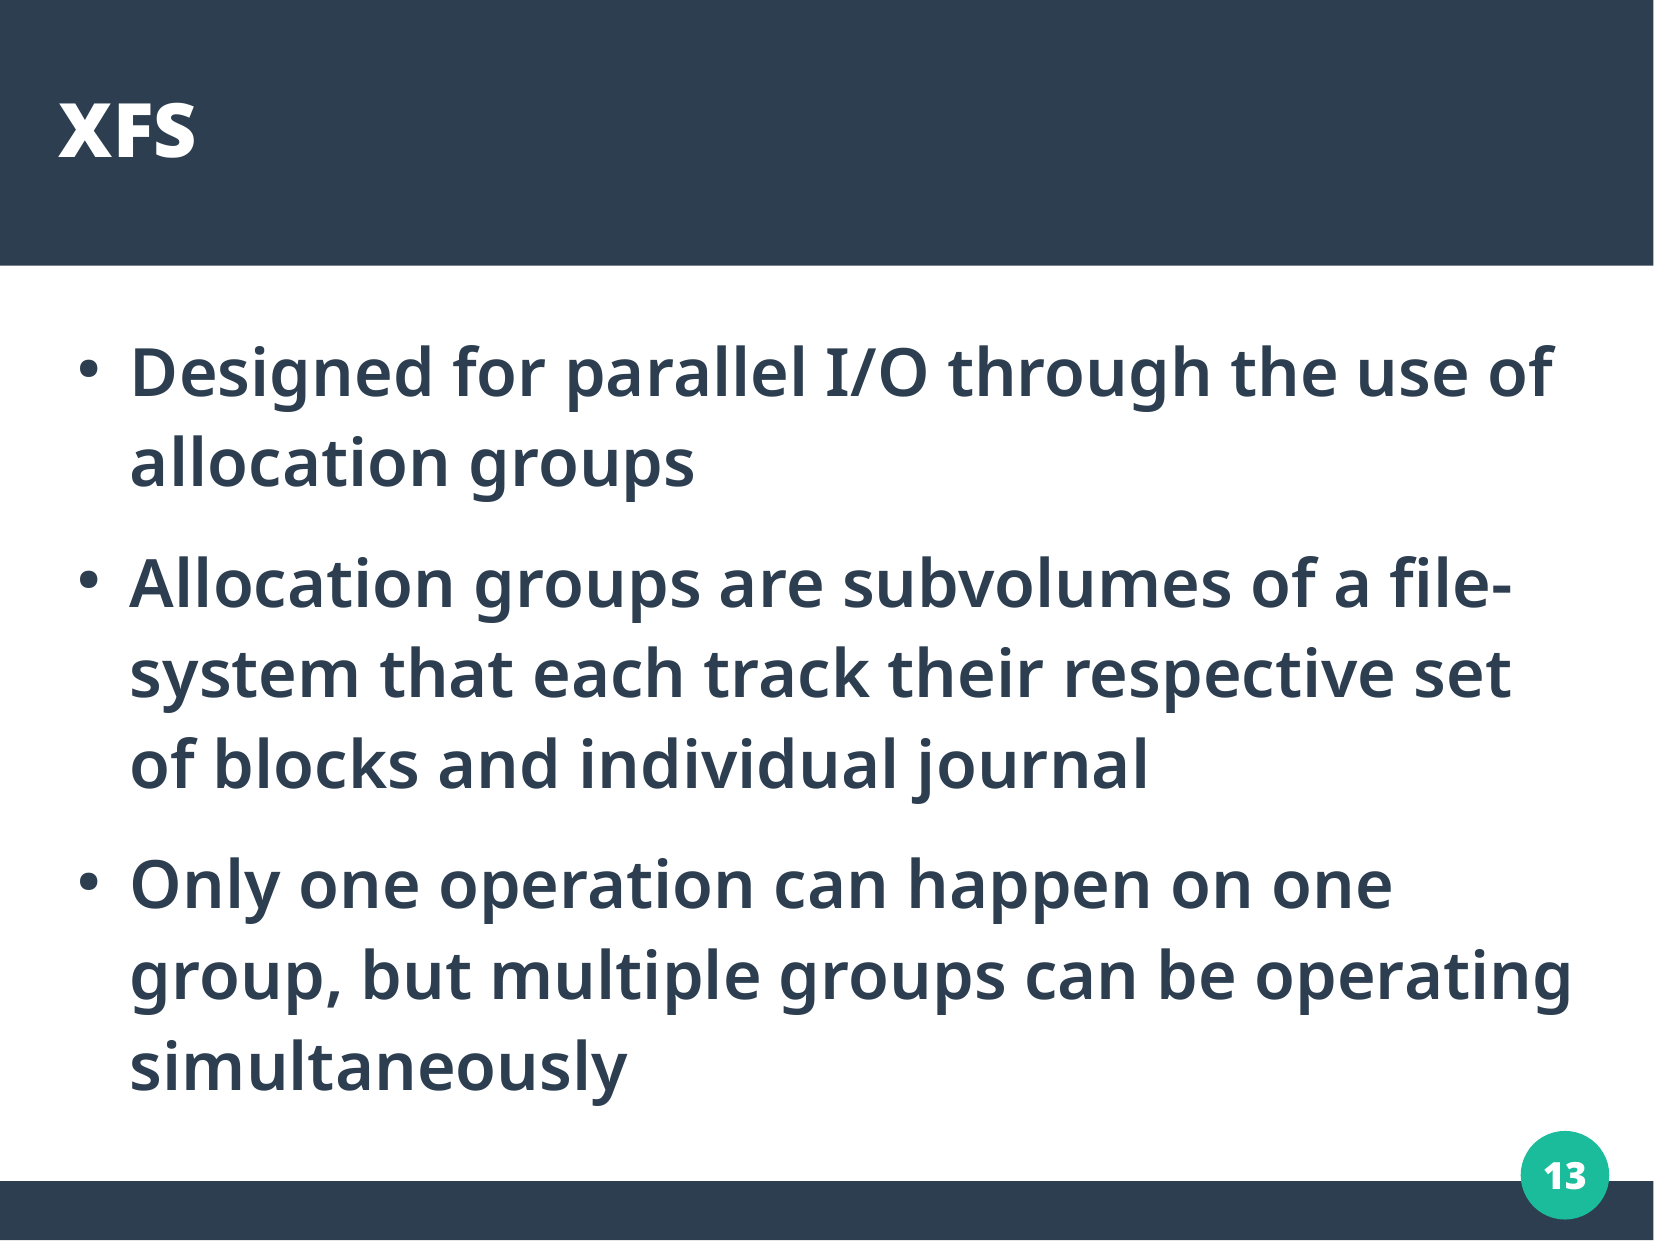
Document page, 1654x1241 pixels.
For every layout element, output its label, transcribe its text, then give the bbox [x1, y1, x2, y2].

title XFS [59, 49, 1595, 207]
list Designed for parallel I/O through the use of allocation groups Allocation groups are subvolumes of a file-system that each track their respective set of blocks and individual journal Only one operation can happen on one group, but multiple groups can be operating simultaneously [59, 324, 1595, 1152]
